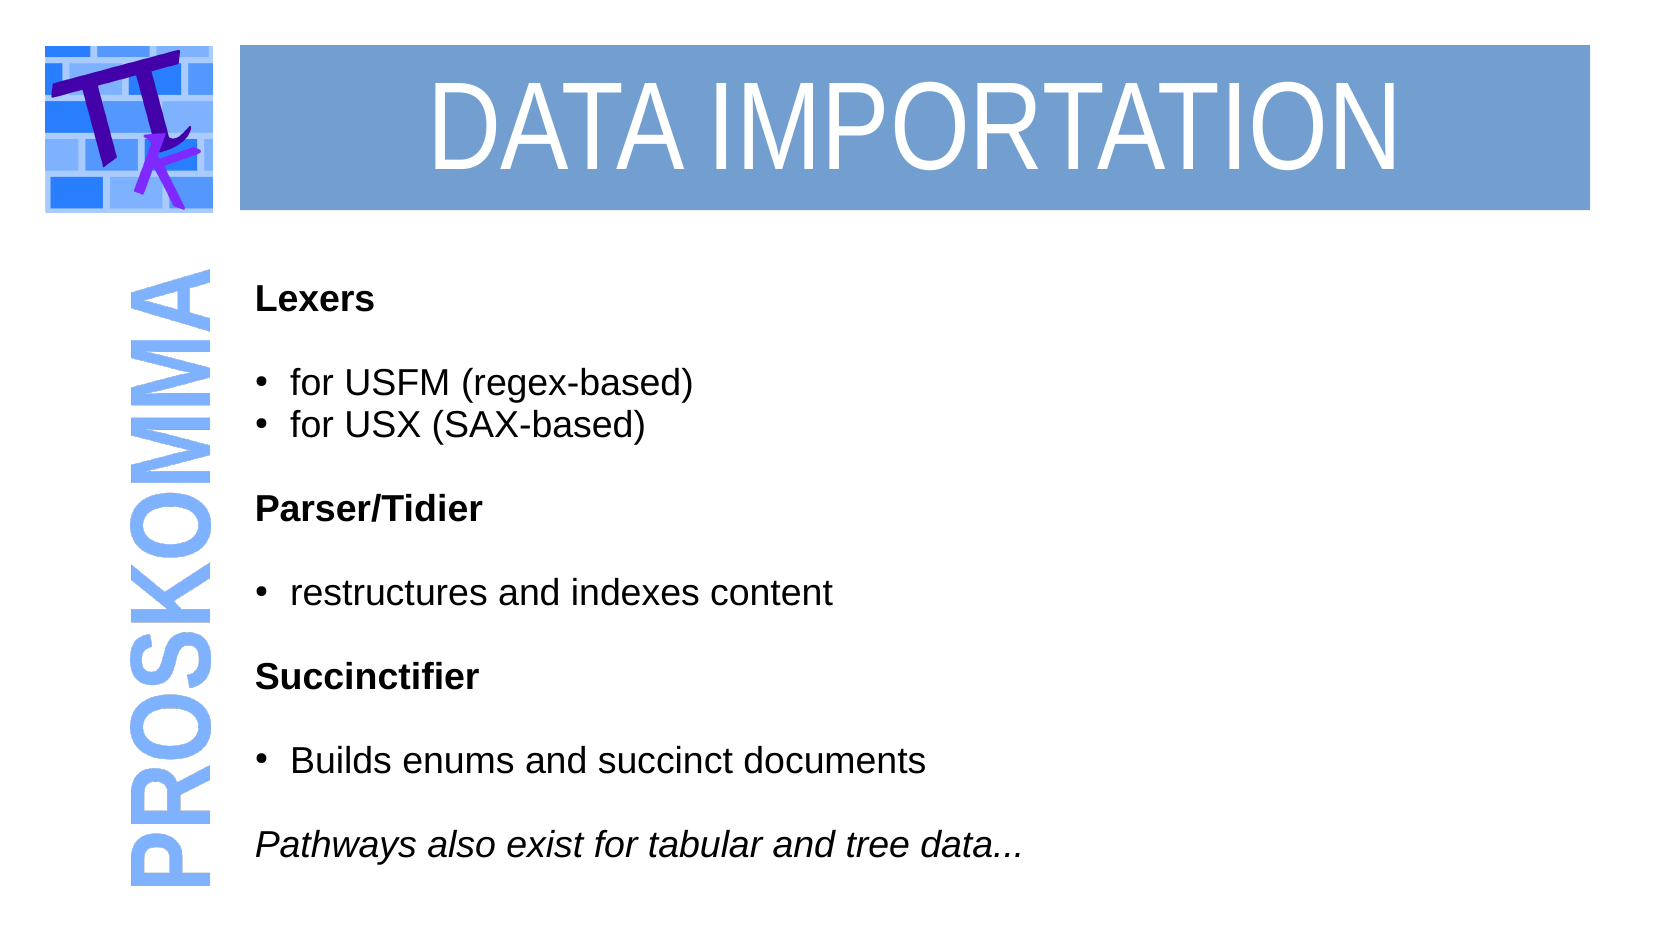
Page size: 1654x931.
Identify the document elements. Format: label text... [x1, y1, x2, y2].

picture [45, 46, 213, 213]
text_box Lexers for USFM (regex-based) for USX (SAX-based) Parser/Tidier restructures and indexes content Succinctifier Builds enums and succinct documents Pathways also exist for tabular and tree data... [240, 270, 1591, 873]
picture [130, 269, 211, 886]
text_box DATA IMPORTATION [240, 45, 1591, 211]
